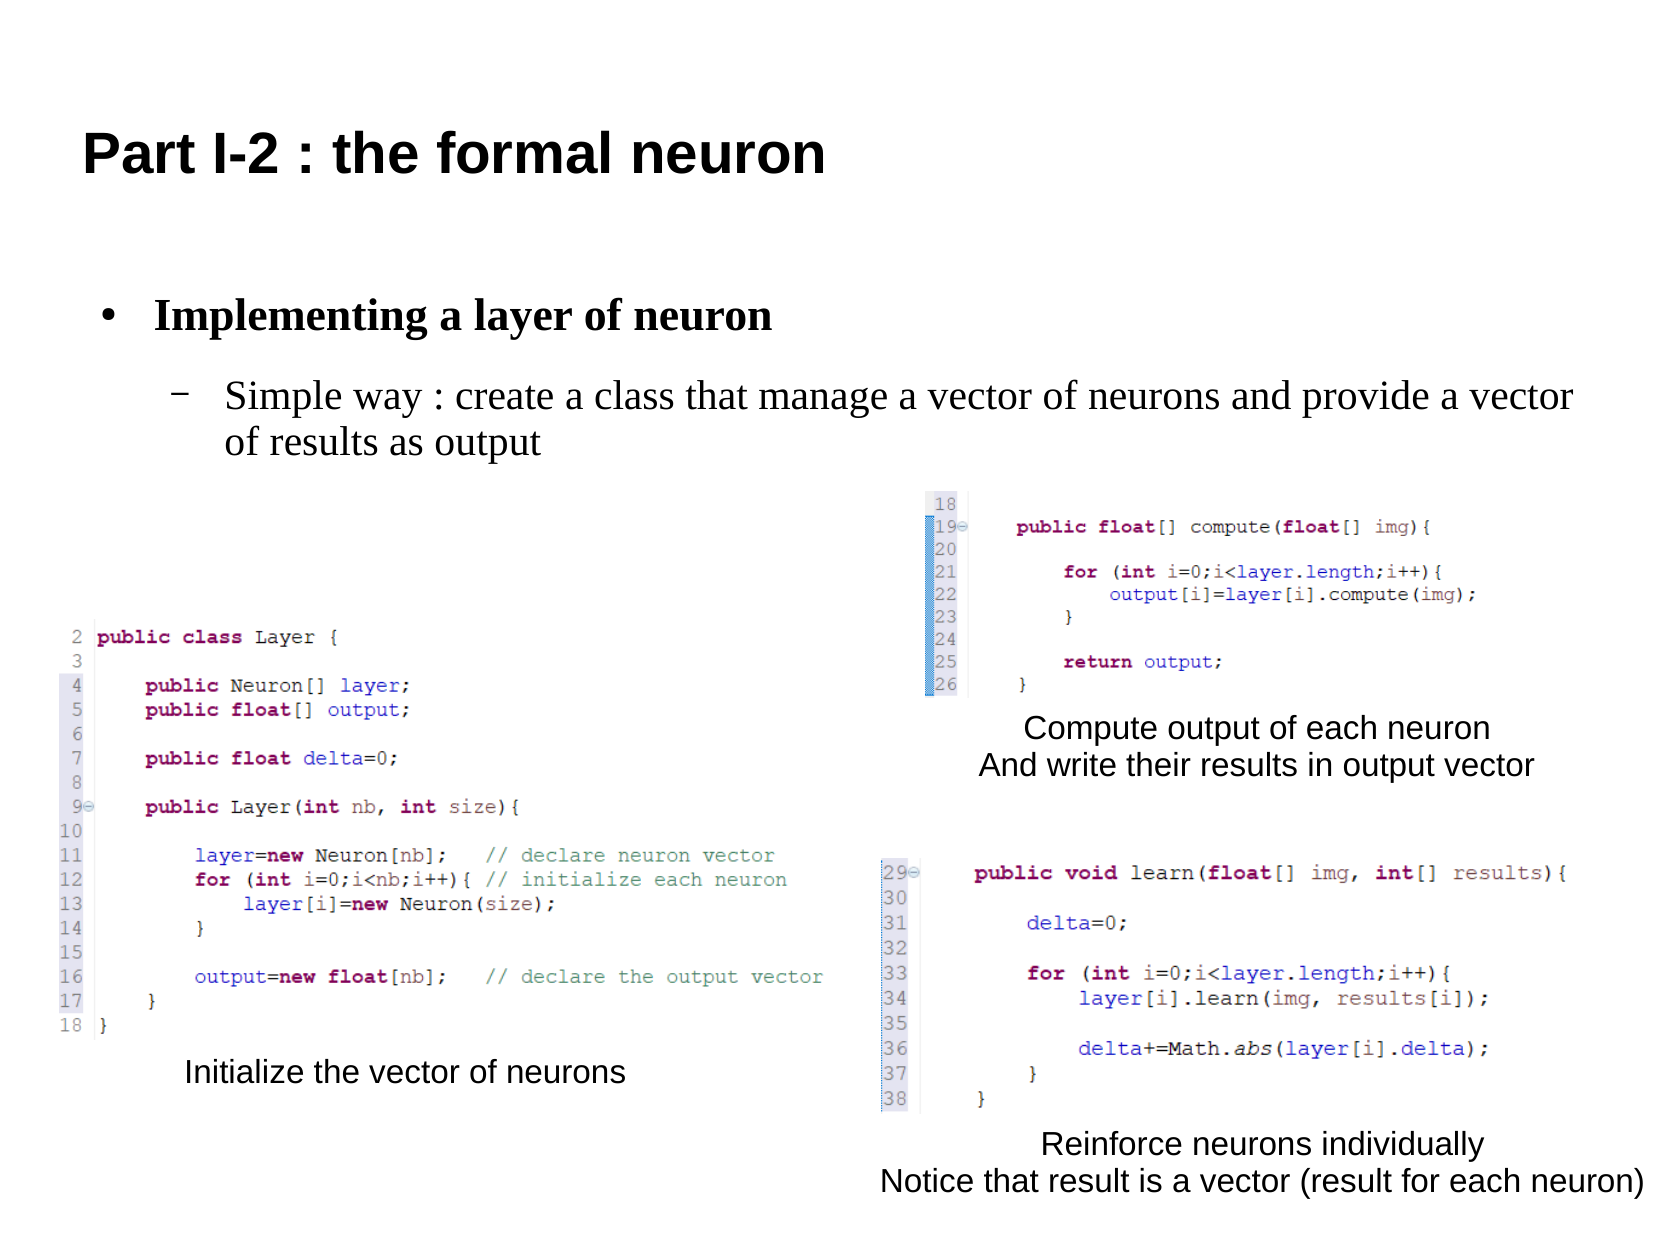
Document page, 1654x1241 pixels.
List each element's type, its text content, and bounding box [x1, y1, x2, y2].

picture [59, 619, 837, 1040]
picture [881, 858, 1601, 1114]
picture [925, 491, 1529, 698]
list Implementing a layer of neuron Simple way : create a class that manage a vector of neurons and provide a vector of results as output [82, 290, 1597, 1182]
title Part I-2 : the formal neuron [82, 49, 1571, 257]
text_box Reinforce neurons individually Notice that result is a vector (result for each neuron) [865, 1118, 1654, 1208]
text_box Initialize the vector of neurons [169, 1045, 642, 1098]
text_box Compute output of each neuron And write their results in output vector [963, 702, 1551, 792]
